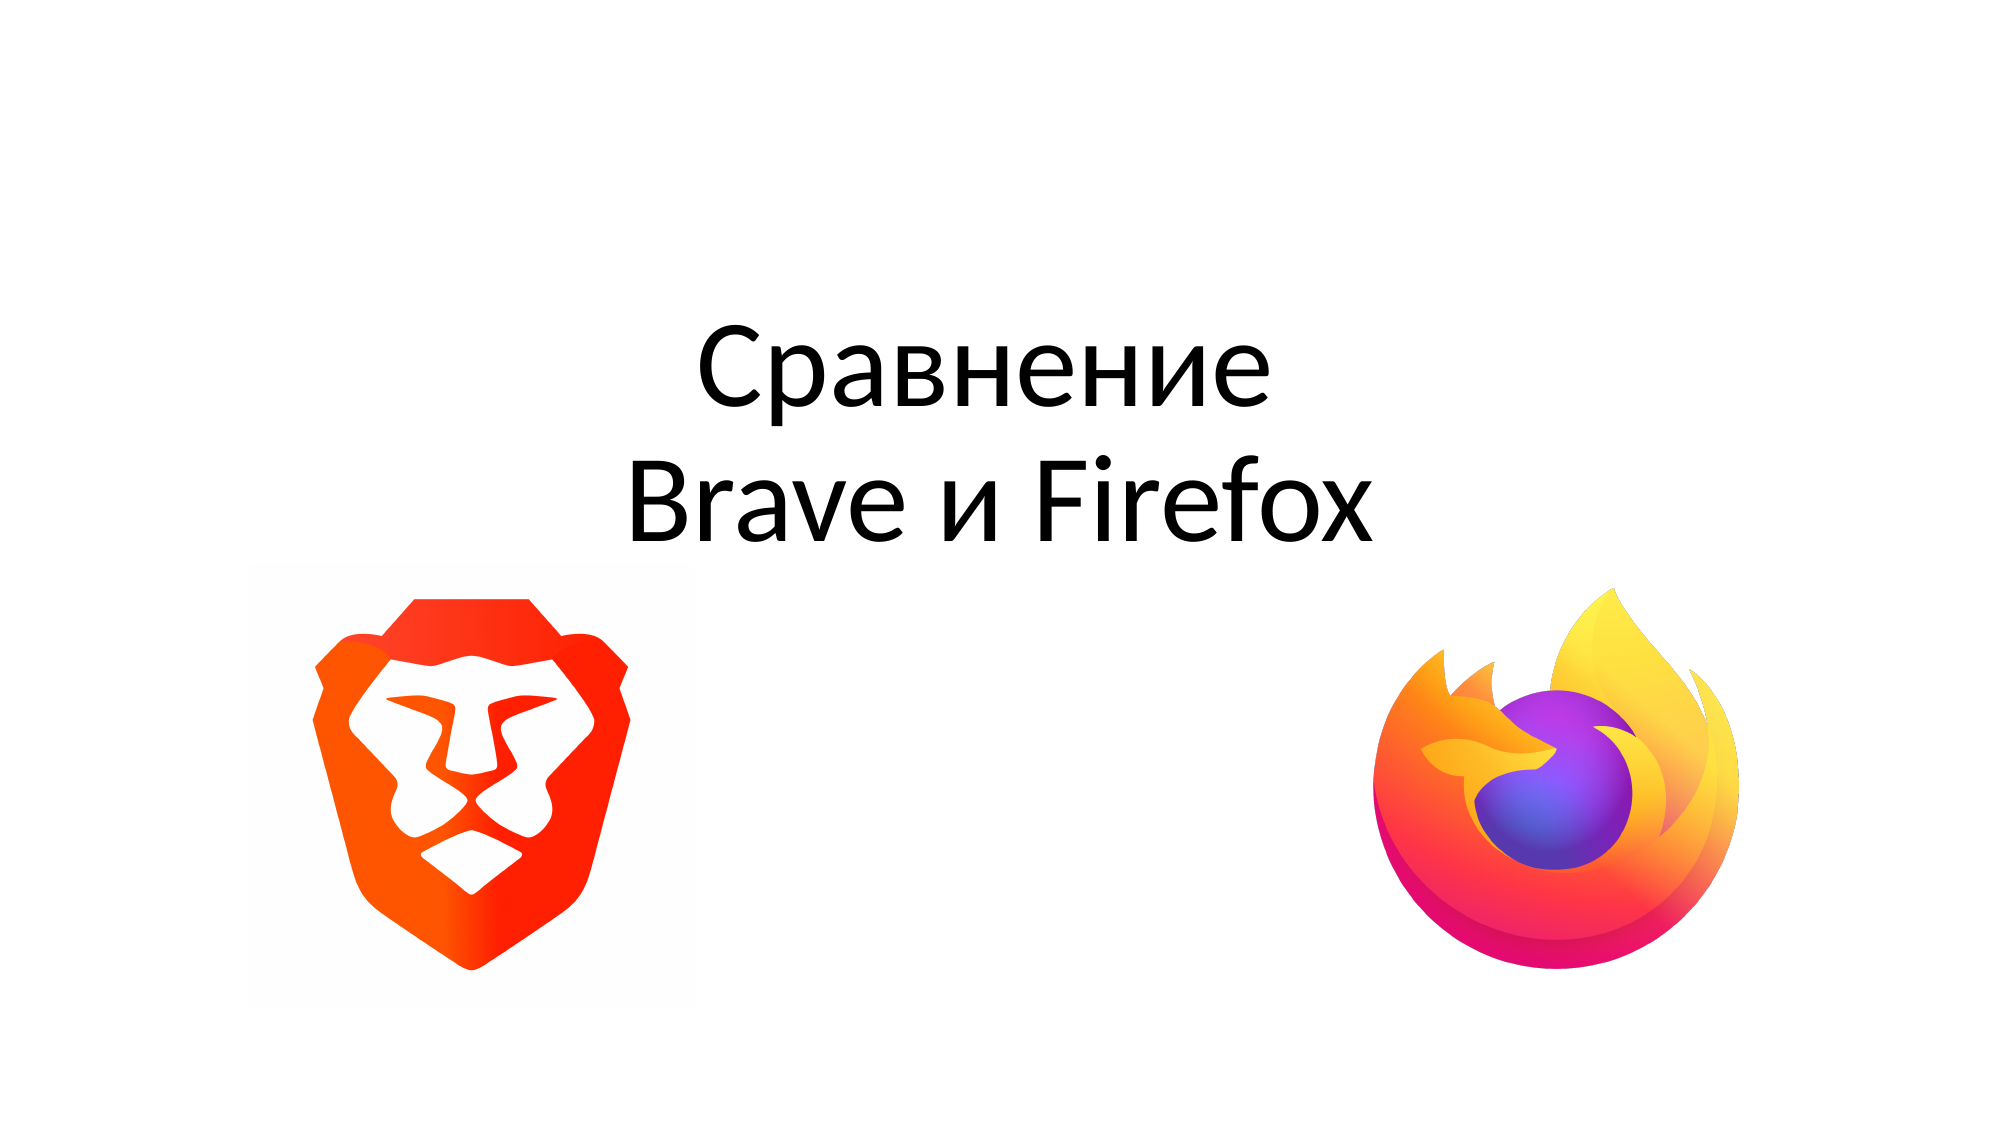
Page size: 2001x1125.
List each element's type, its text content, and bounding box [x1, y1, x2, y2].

picture [249, 562, 695, 1008]
picture [1361, 588, 1751, 981]
title Сравнение Brave и Firefox [249, 184, 1750, 576]
